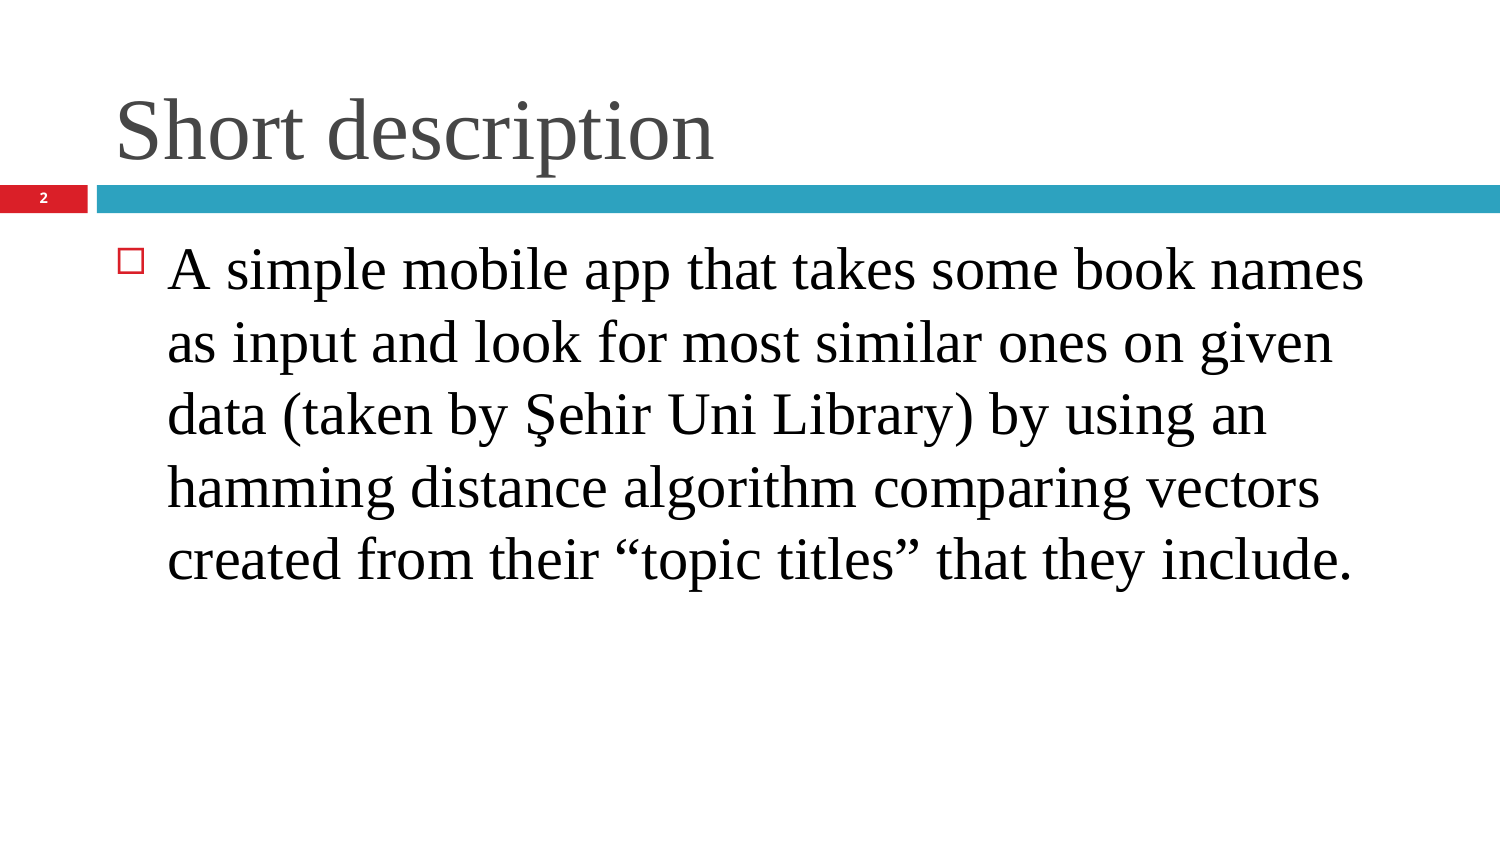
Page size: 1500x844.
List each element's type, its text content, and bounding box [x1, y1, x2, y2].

text_box <number> [0, 184, 88, 215]
list A simple mobile app that takes some book names as input and look for most similar ones on given data (taken by Şehir Uni Library) by using an hamming distance algorithm comparing vectors created from their “topic titles” that they include. [99, 221, 1438, 760]
title Short description [99, 19, 1438, 185]
